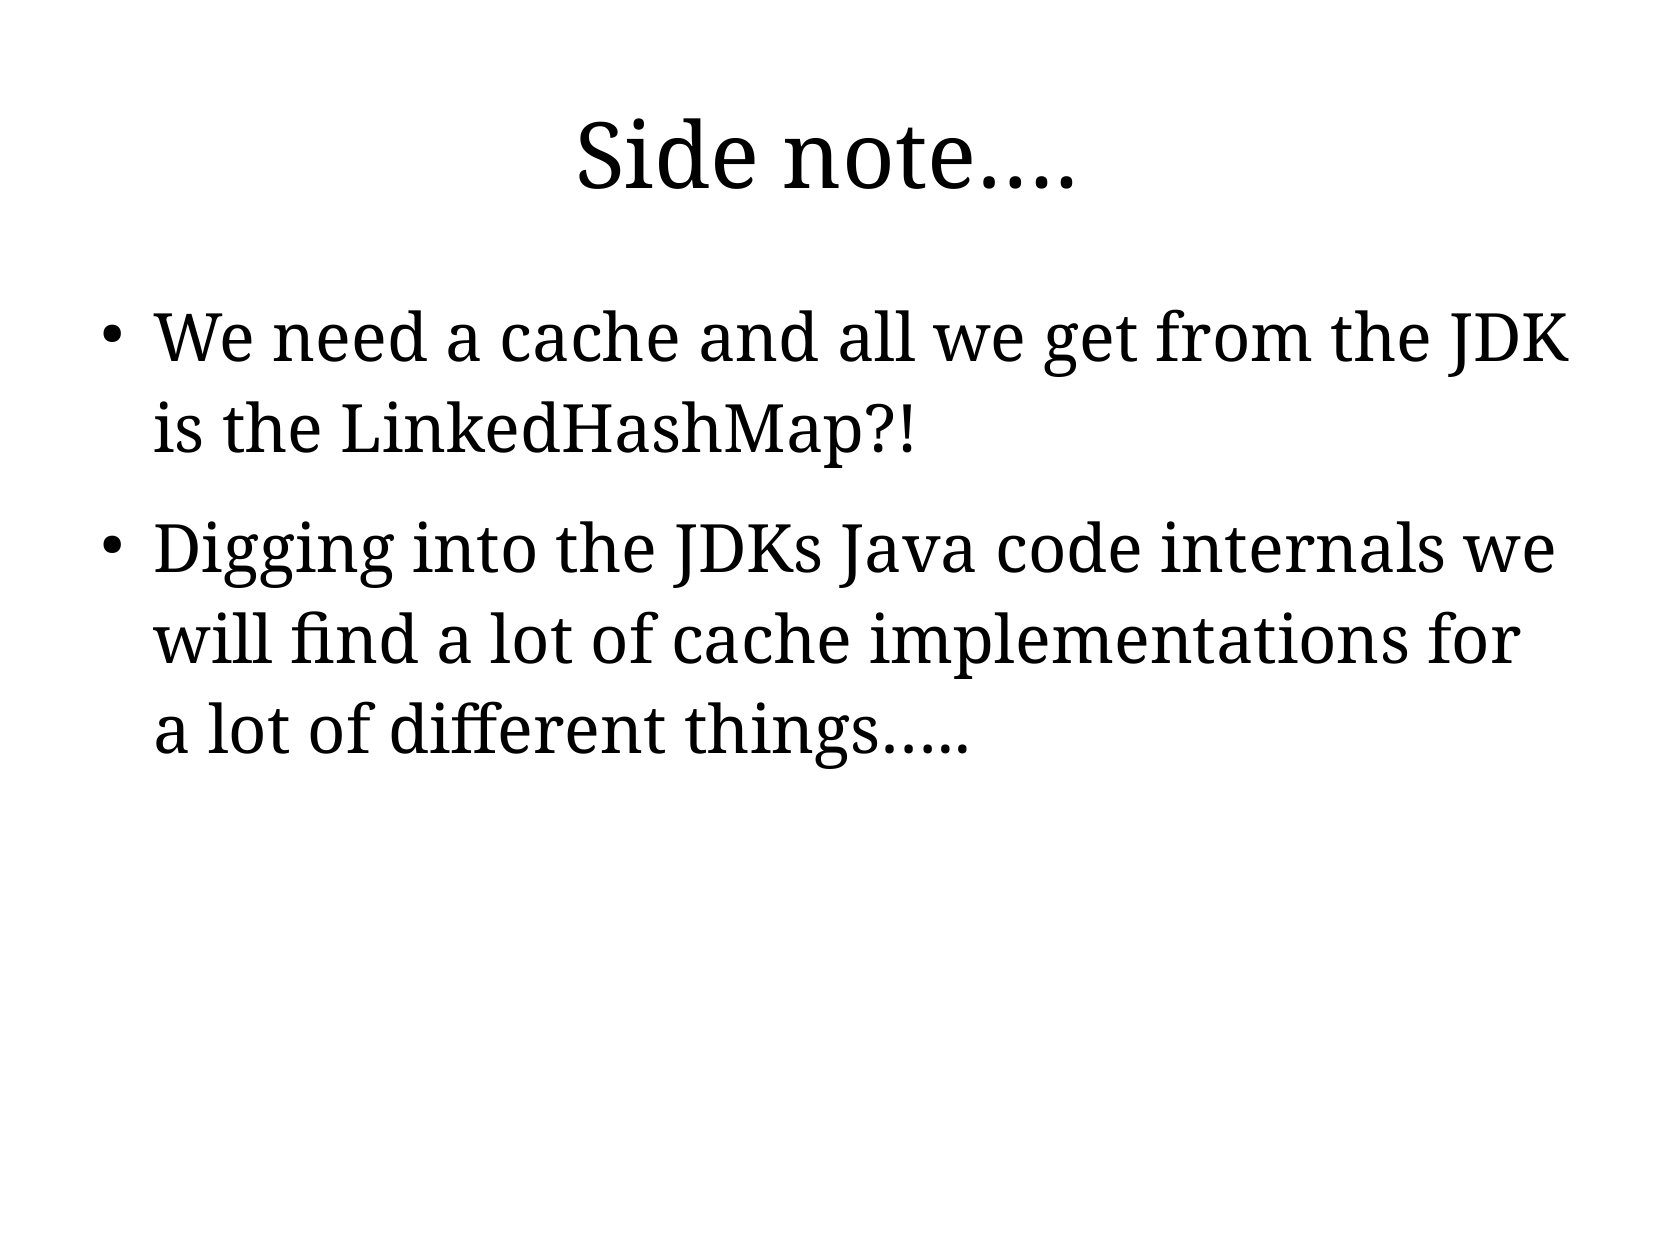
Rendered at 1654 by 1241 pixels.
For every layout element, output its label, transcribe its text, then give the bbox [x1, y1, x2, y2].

title Side note…. [82, 49, 1571, 257]
list We need a cache and all we get from the JDK is the LinkedHashMap?! Digging into the JDKs Java code internals we will find a lot of cache implementations for a lot of different things….. [82, 290, 1571, 1010]
